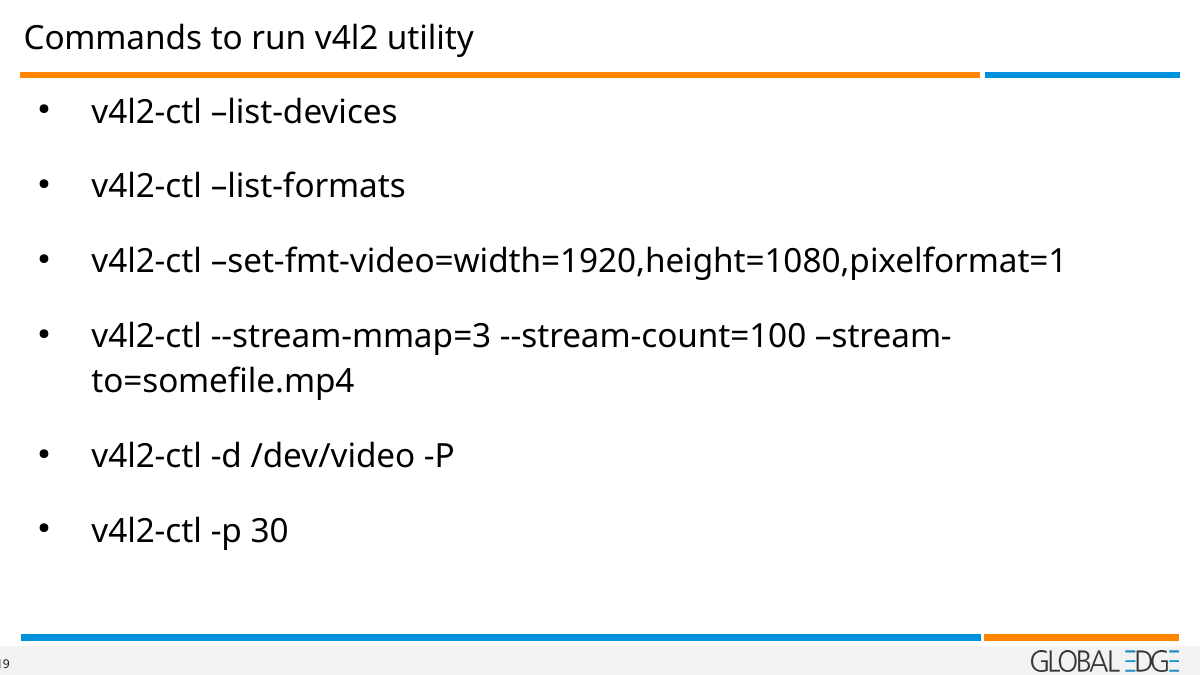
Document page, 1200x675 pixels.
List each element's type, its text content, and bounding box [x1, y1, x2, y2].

picture [1031, 650, 1179, 672]
list v4l2-ctl –list-devices v4l2-ctl –list-formats v4l2-ctl –set-fmt-video=width=1920,height=1080,pixelformat=1 v4l2-ctl --stream-mmap=3 --stream-count=100 –stream-to=somefile.mp4 v4l2-ctl -d /dev/video -P v4l2-ctl -p 30 [20, 87, 1179, 628]
title Commands to run v4l2 utility [23, 9, 1099, 63]
